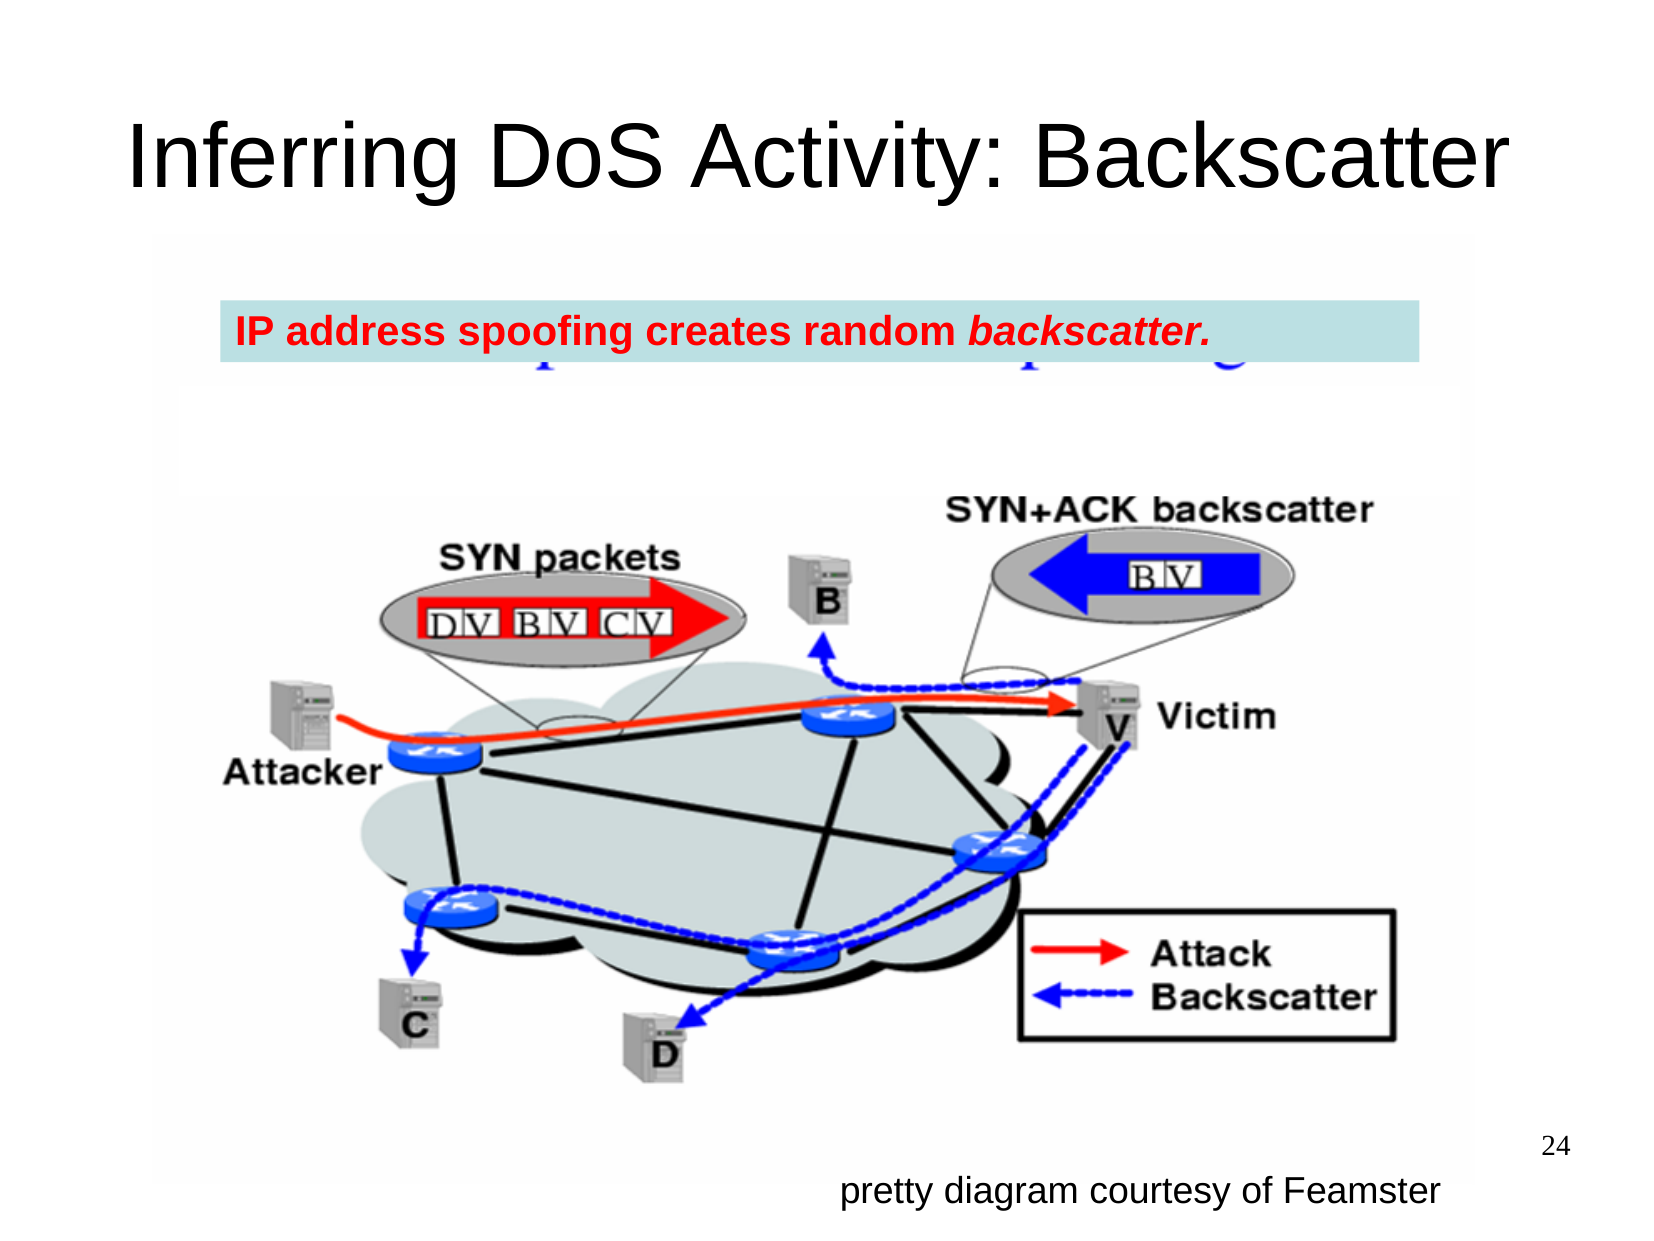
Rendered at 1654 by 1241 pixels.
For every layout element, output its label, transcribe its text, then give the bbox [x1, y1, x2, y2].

text_box IP address spoofing creates random backscatter. [220, 300, 1420, 363]
text_box [151, 234, 1475, 1186]
text_box pretty diagram courtesy of Feamster [825, 1162, 1576, 1224]
title Inferring DoS Activity: Backscatter [27, 52, 1613, 260]
